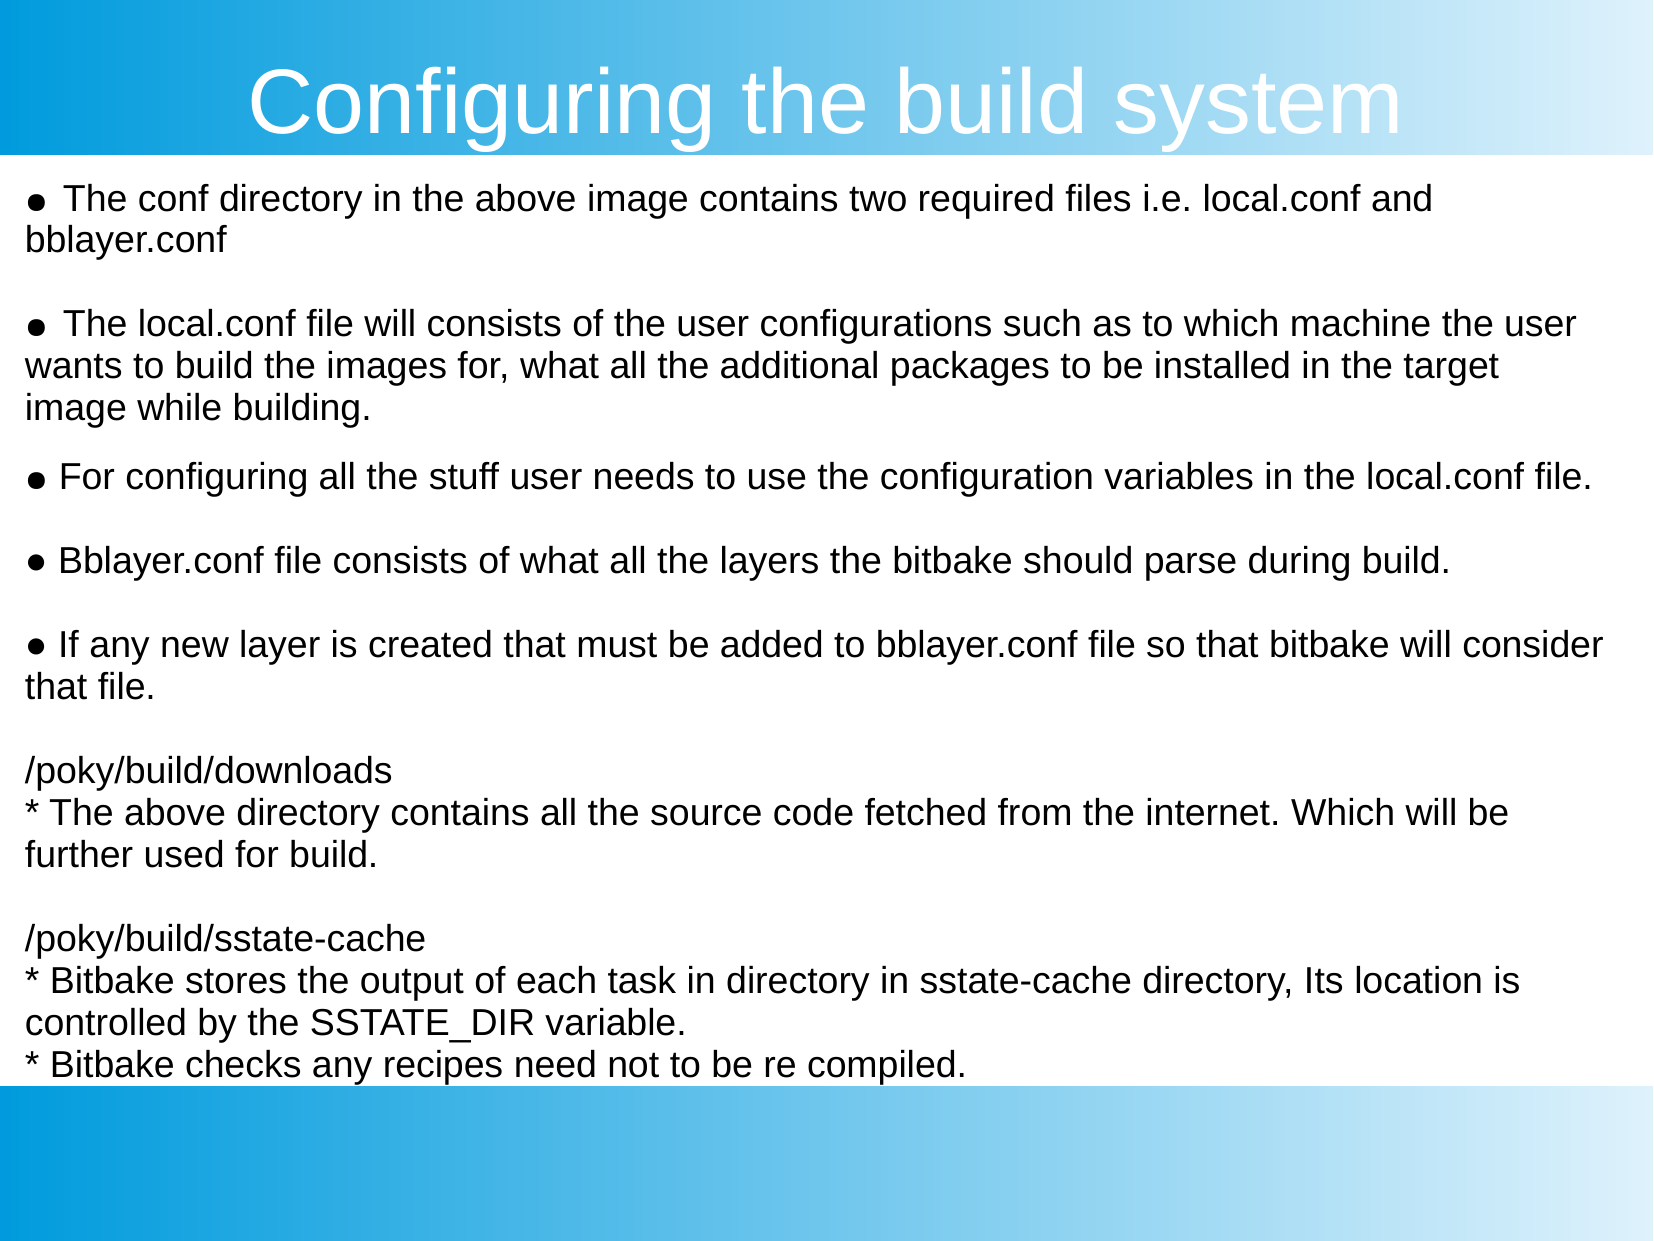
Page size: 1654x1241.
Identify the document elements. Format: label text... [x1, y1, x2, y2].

text_box ● The conf directory in the above image contains two required files i.e. local.conf and bblayer.conf ● The local.conf file will consists of the user configurations such as to which machine the user wants to build the images for, what all the additional packages to be installed in the target image while building. ● For configuring all the stuff user needs to use the configuration variables in the local.conf file. ● Bblayer.conf file consists of what all the layers the bitbake should parse during build. ● If any new layer is created that must be added to bblayer.conf file so that bitbake will consider that file. /poky/build/downloads * The above directory contains all the source code fetched from the internet. Which will be further used for build. /poky/build/sstate-cache * Bitbake stores the output of each task in directory in sstate-cache directory, Its location is controlled by the SSTATE_DIR variable. * Bitbake checks any recipes need not to be re compiled. [10, 169, 1636, 1177]
title Configuring the build system [82, 49, 1571, 155]
